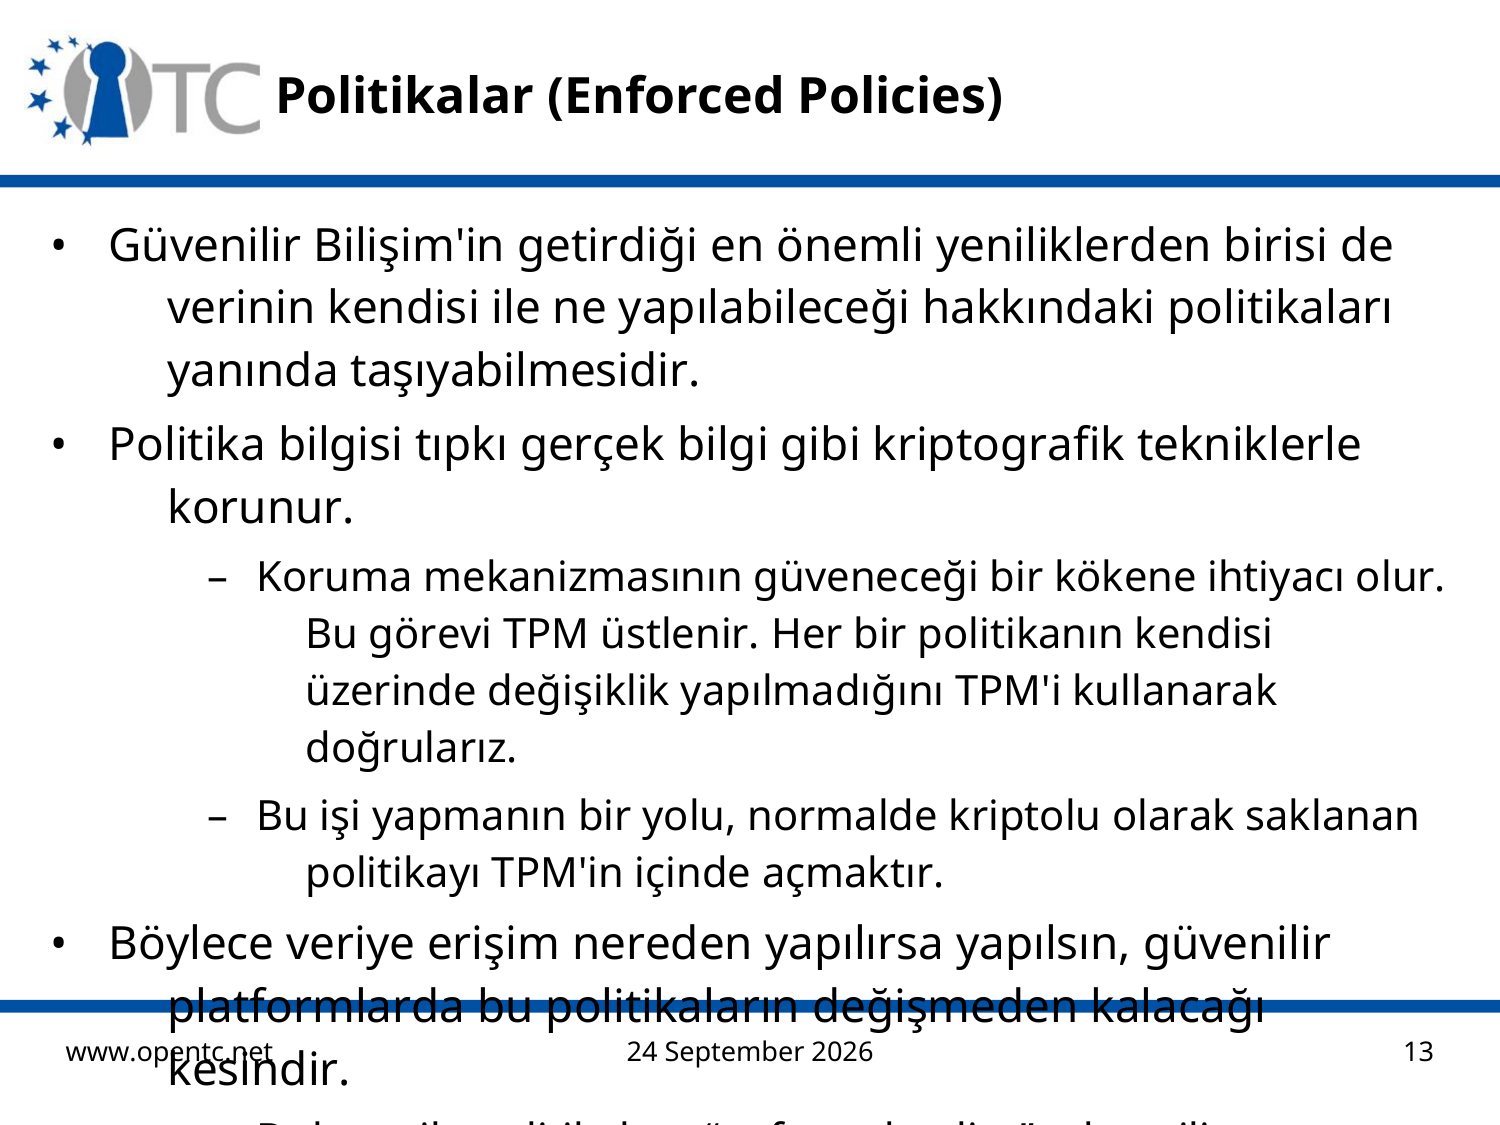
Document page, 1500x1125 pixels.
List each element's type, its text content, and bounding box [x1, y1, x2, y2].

picture [24, 30, 263, 150]
title Politikalar (Enforced Policies) [275, 0, 1450, 188]
list Güvenilir Bilişim'in getirdiği en önemli yeniliklerden birisi de verinin kendisi ile ne yapılabileceği hakkındaki politikaları yanında taşıyabilmesidir. Politika bilgisi tıpkı gerçek bilgi gibi kriptografik tekniklerle korunur. Koruma mekanizmasının güveneceği bir kökene ihtiyacı olur. Bu görevi TPM üstlenir. Her bir politikanın kendisi üzerinde değişiklik yapılmadığını TPM'i kullanarak doğrularız. Bu işi yapmanın bir yolu, normalde kriptolu olarak saklanan politikayı TPM'in içinde açmaktır. Böylece veriye erişim nereden yapılırsa yapılsın, güvenilir platformlarda bu politikaların değişmeden kalacağı kesindir. Dolayısı ile politikalara “enforced policy” adı verilir. [50, 212, 1450, 978]
